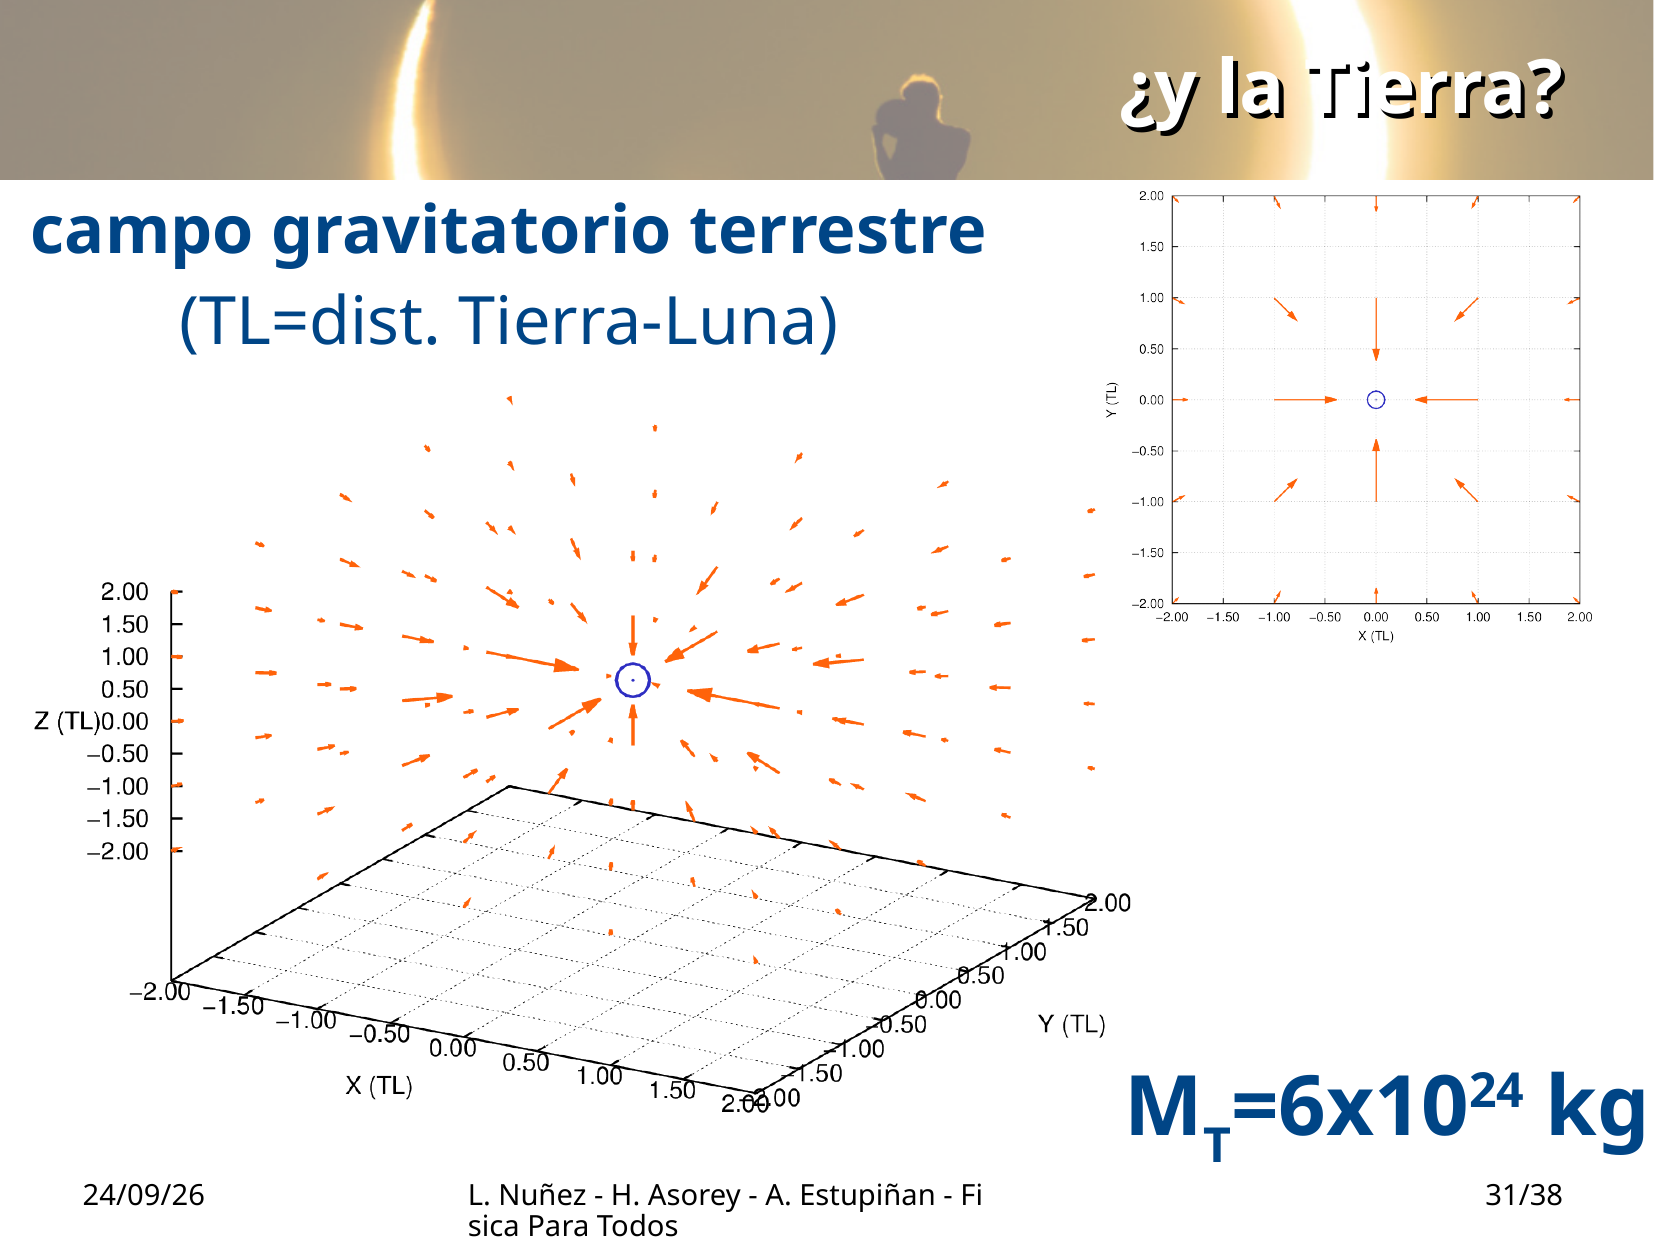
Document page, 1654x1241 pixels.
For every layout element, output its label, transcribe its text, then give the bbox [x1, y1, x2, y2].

picture [0, 0, 1654, 1201]
title ¿y la Tierra? [75, 19, 1564, 151]
text_box campo gravitatorio terrestre (TL=dist. Tierra-Luna) [16, 175, 970, 346]
text_box MT=6x1024 kg [1110, 1039, 1641, 1171]
